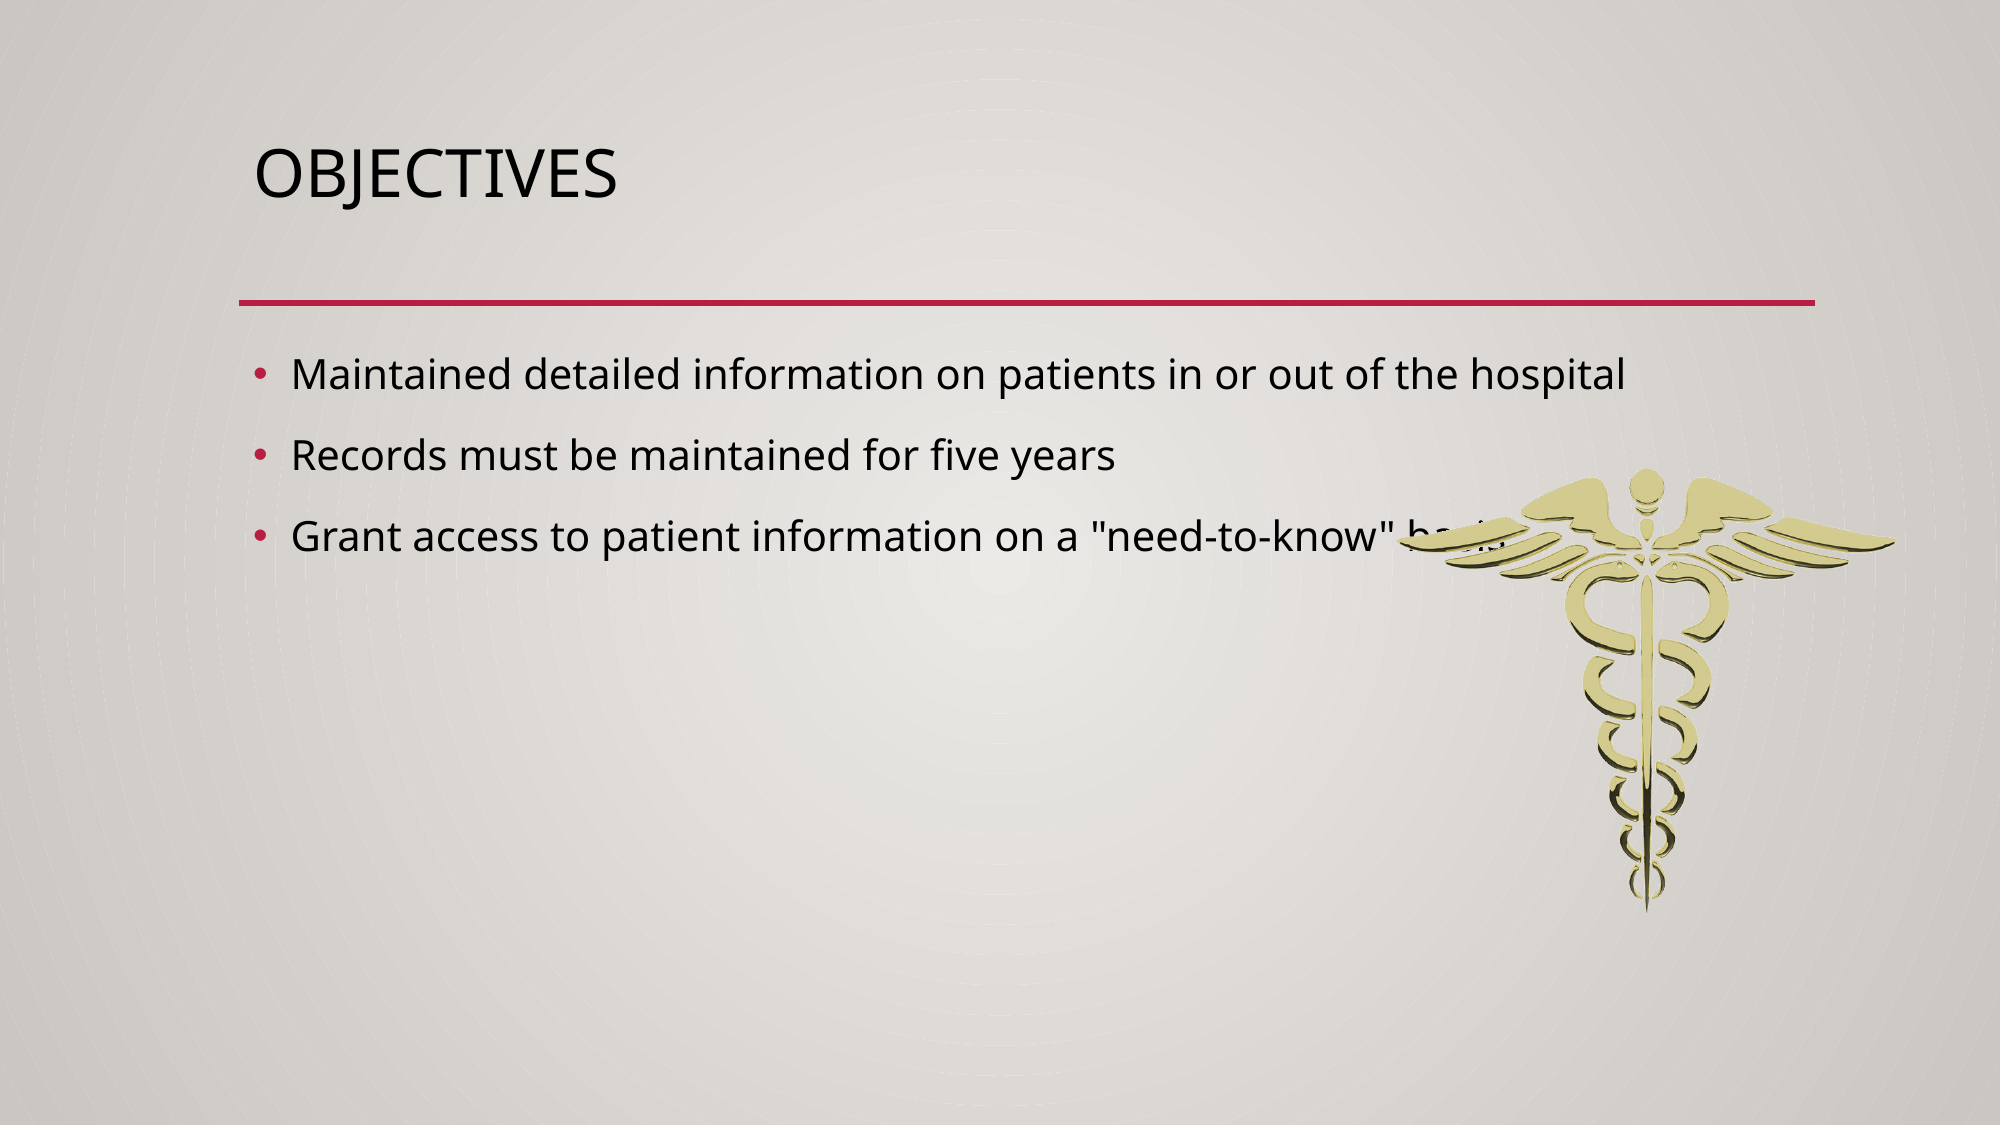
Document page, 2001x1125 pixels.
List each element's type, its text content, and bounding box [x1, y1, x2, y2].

title Objectives [238, 131, 1814, 305]
list Maintained detailed information on patients in or out of the hospital Records must be maintained for five years Grant access to patient information on a "need-to-know" basis [238, 330, 1814, 897]
picture [1390, 415, 1903, 928]
